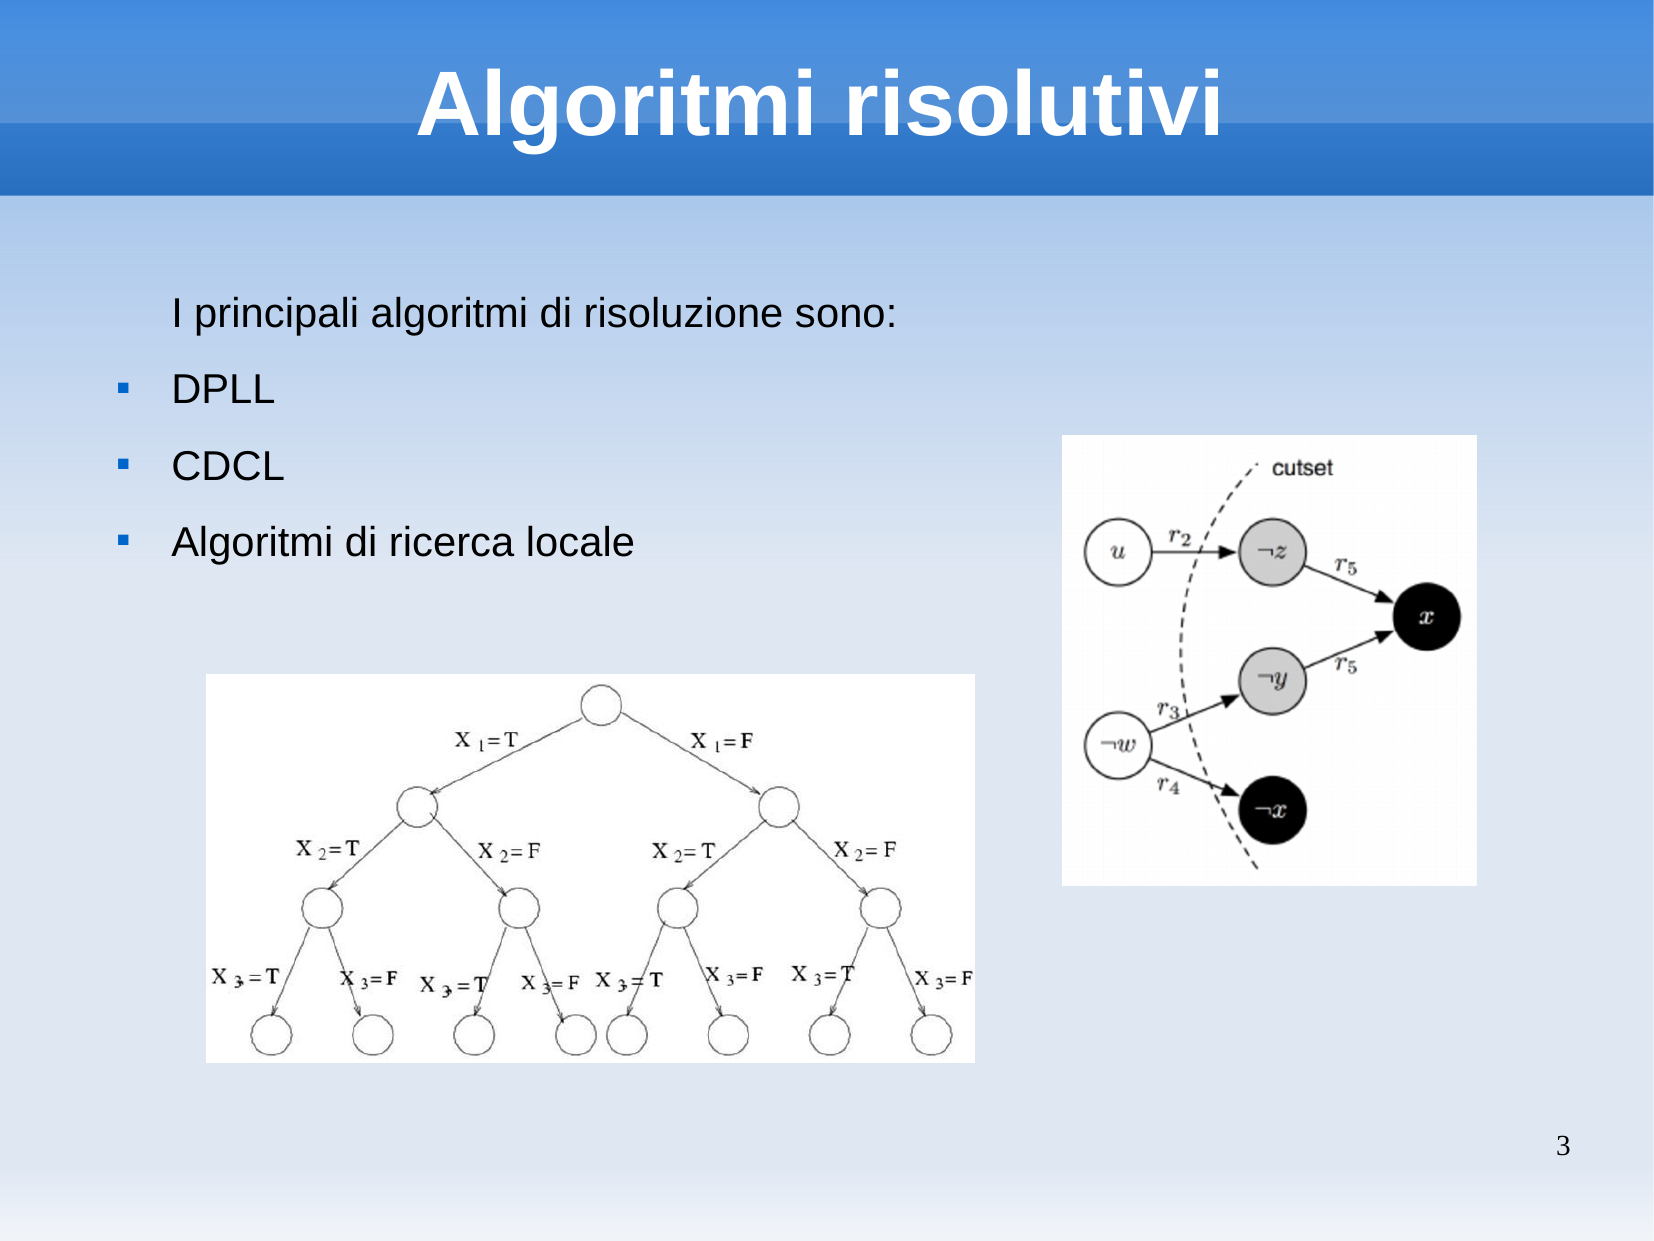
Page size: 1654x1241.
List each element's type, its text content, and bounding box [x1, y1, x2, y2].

picture [0, 0, 1654, 1241]
list I principali algoritmi di risoluzione sono: DPLL CDCL Algoritmi di ricerca locale [82, 290, 1571, 1109]
title Algoritmi risolutivi [76, 0, 1565, 208]
